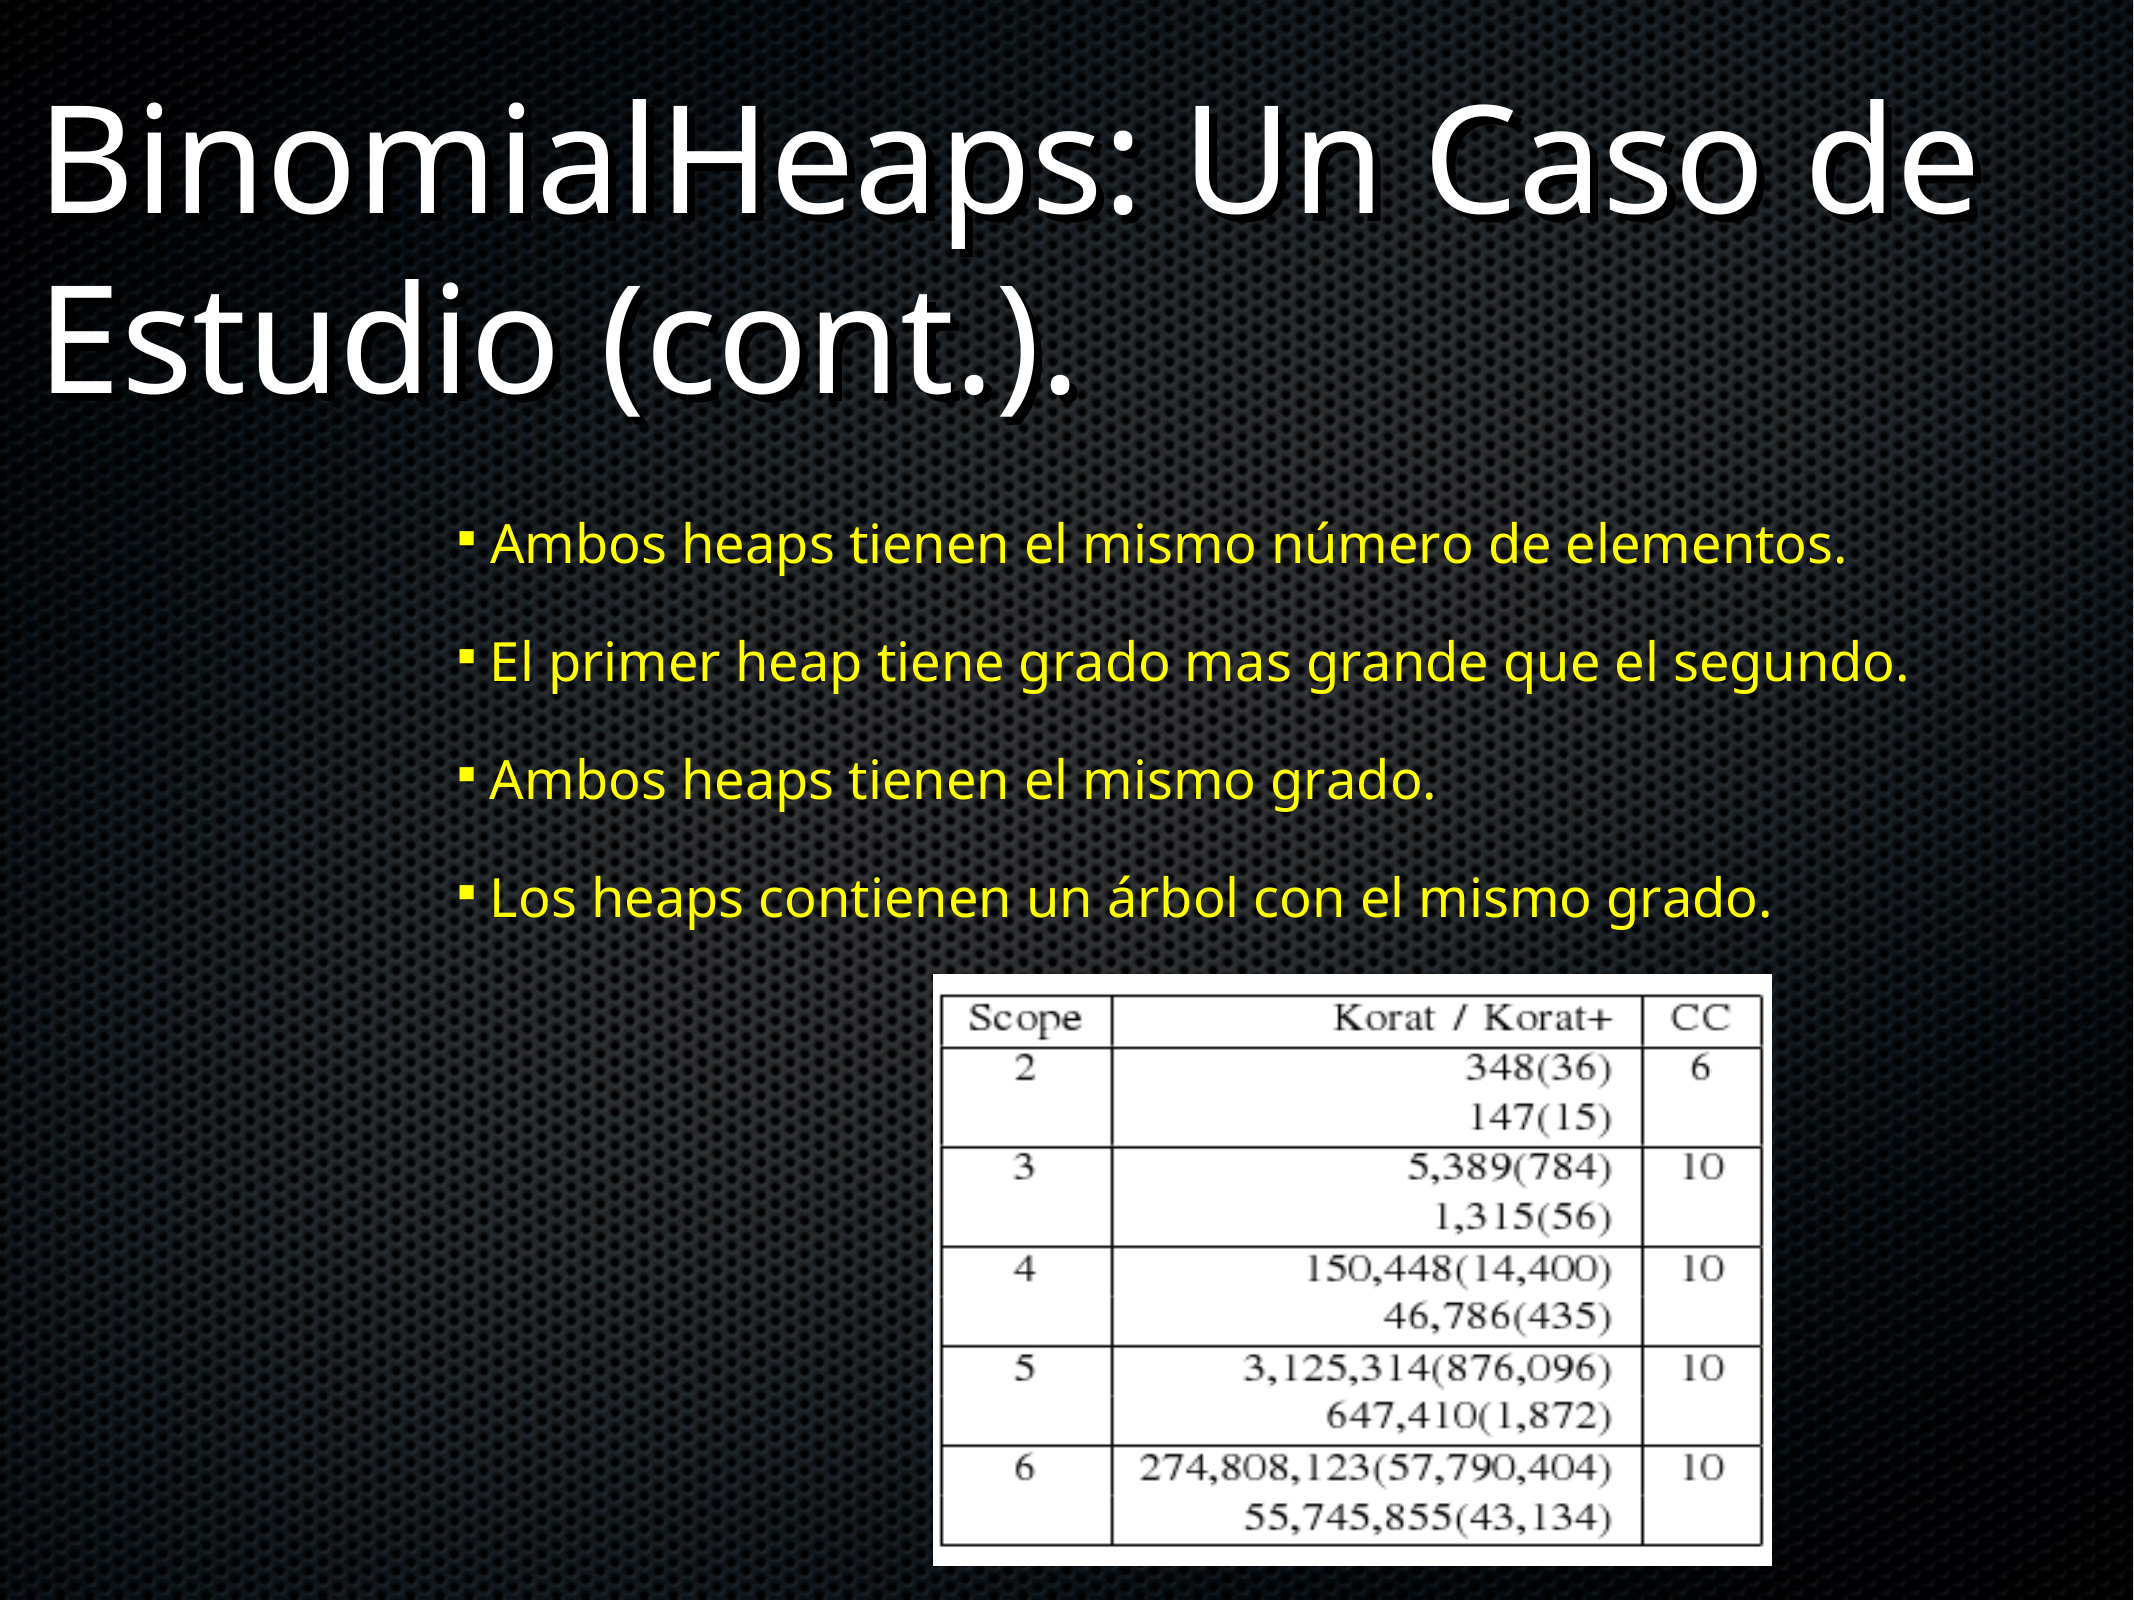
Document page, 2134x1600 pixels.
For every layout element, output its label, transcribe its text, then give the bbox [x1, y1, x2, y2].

text_box El primer heap tiene grado mas grande que el segundo. [442, 620, 2038, 738]
title BinomialHeaps: Un Caso de Estudio (cont.). [29, 0, 2134, 522]
picture [0, 0, 2134, 1600]
text_box Ambos heaps tienen el mismo grado. [442, 738, 2038, 856]
text_box Los heaps contienen un árbol con el mismo grado. [442, 856, 2038, 1004]
text_box Ambos heaps tienen el mismo número de elementos. [442, 502, 2008, 620]
